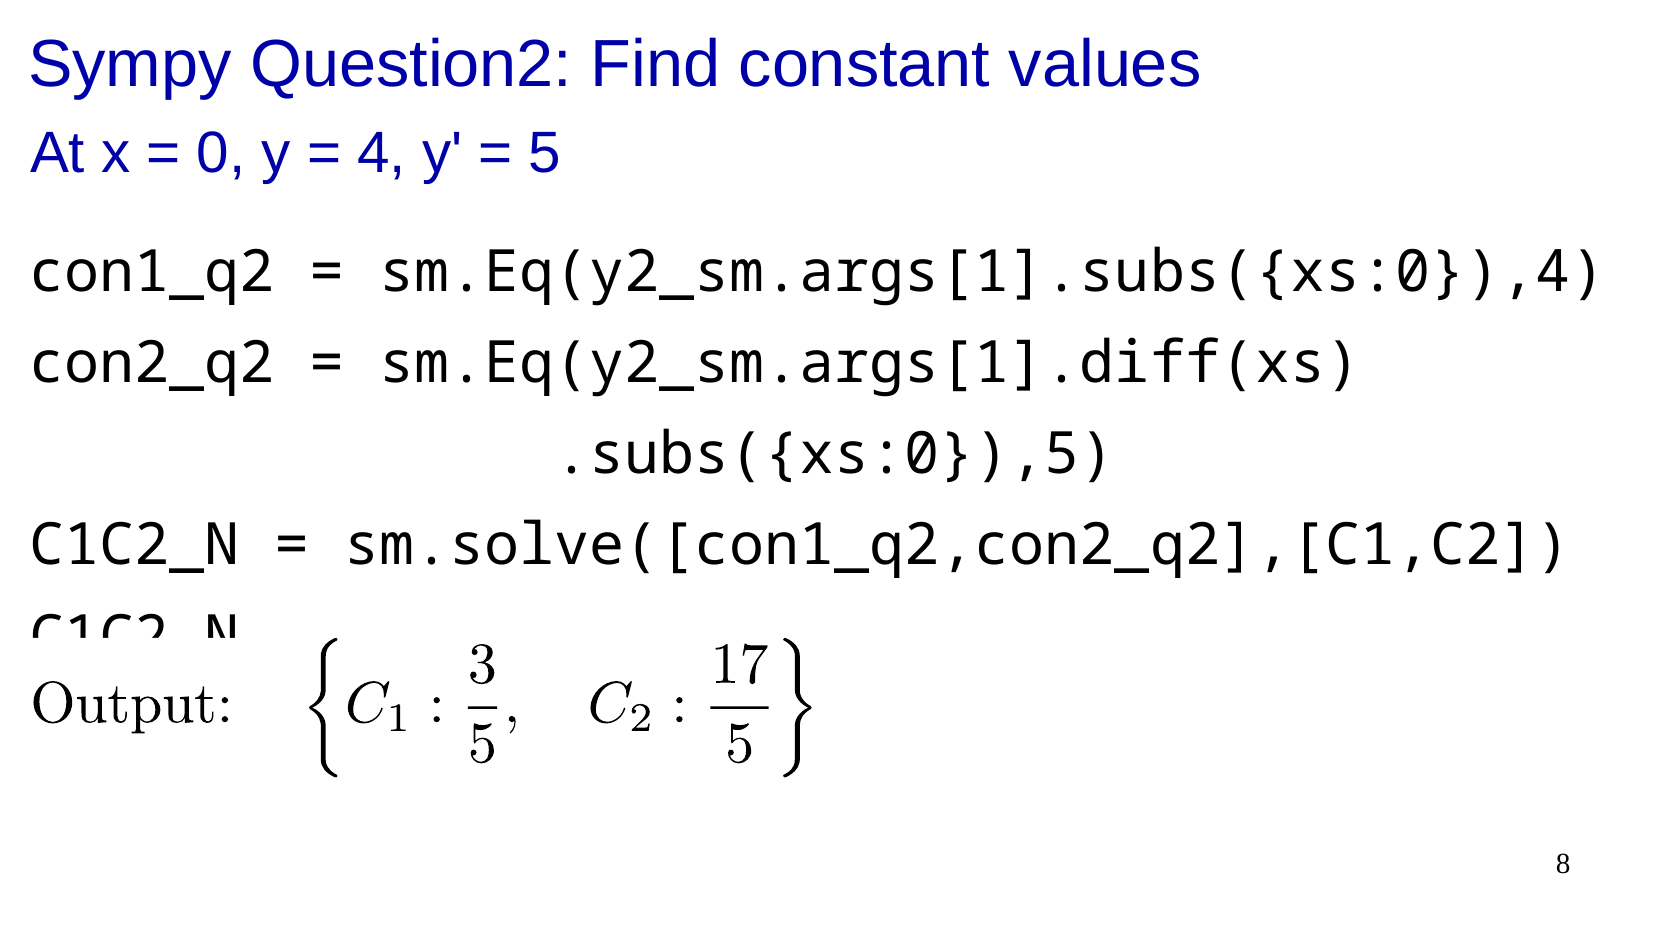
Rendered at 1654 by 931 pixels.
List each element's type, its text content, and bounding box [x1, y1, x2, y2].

list At x = 0, y = 4, y' = 5 [30, 120, 1645, 210]
text_box [30, 637, 820, 778]
list At x = 0, y = 4, y' = 5 [30, 805, 1645, 916]
title Sympy Question2: Find constant values [28, 21, 1626, 106]
text_box con1_q2 = sm.Eq(y2_sm.args[1].subs({xs:0}),4) con2_q2 = sm.Eq(y2_sm.args[1].diff(xs) .subs({xs:0}),5) C1C2_N = sm.solve([con1_q2,con2_q2],[C1,C2]) C1C2_N [15, 210, 1645, 805]
